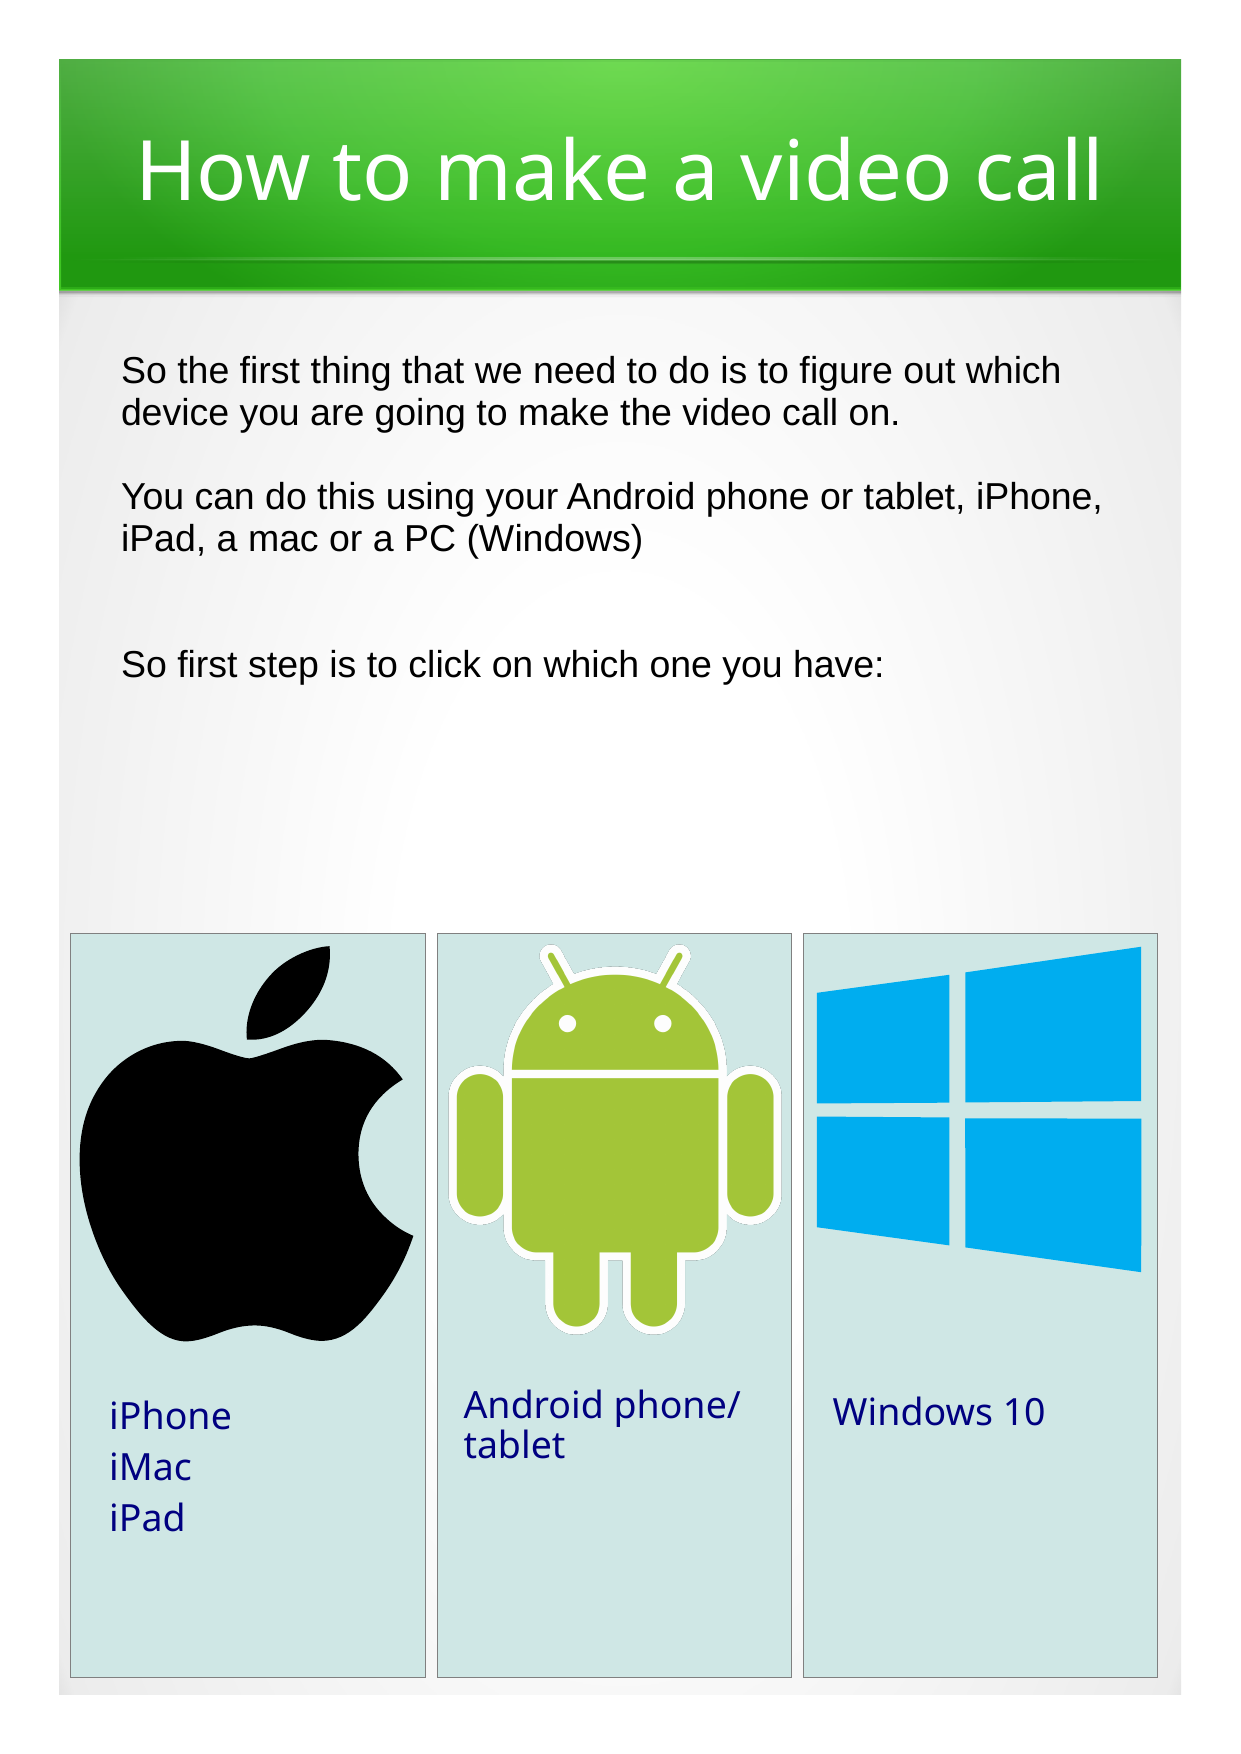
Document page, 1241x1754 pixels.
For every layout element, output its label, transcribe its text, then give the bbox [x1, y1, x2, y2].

text_box Android phone/tablet [448, 1371, 768, 1473]
title How to make a video call [115, 74, 1125, 262]
text_box [803, 933, 1158, 1678]
text_box [437, 933, 792, 1678]
text_box Windows 10 [817, 1378, 1137, 1481]
text_box [70, 933, 426, 1678]
picture [59, 59, 1182, 1695]
text_box iPhone iMac iPad [94, 1381, 414, 1528]
text_box So the first thing that we need to do is to figure out which device you are going to make the video call on. You can do this using your Android phone or tablet, iPhone, iPad, a mac or a PC (Windows) So first step is to click on which one you have: [106, 342, 1134, 778]
